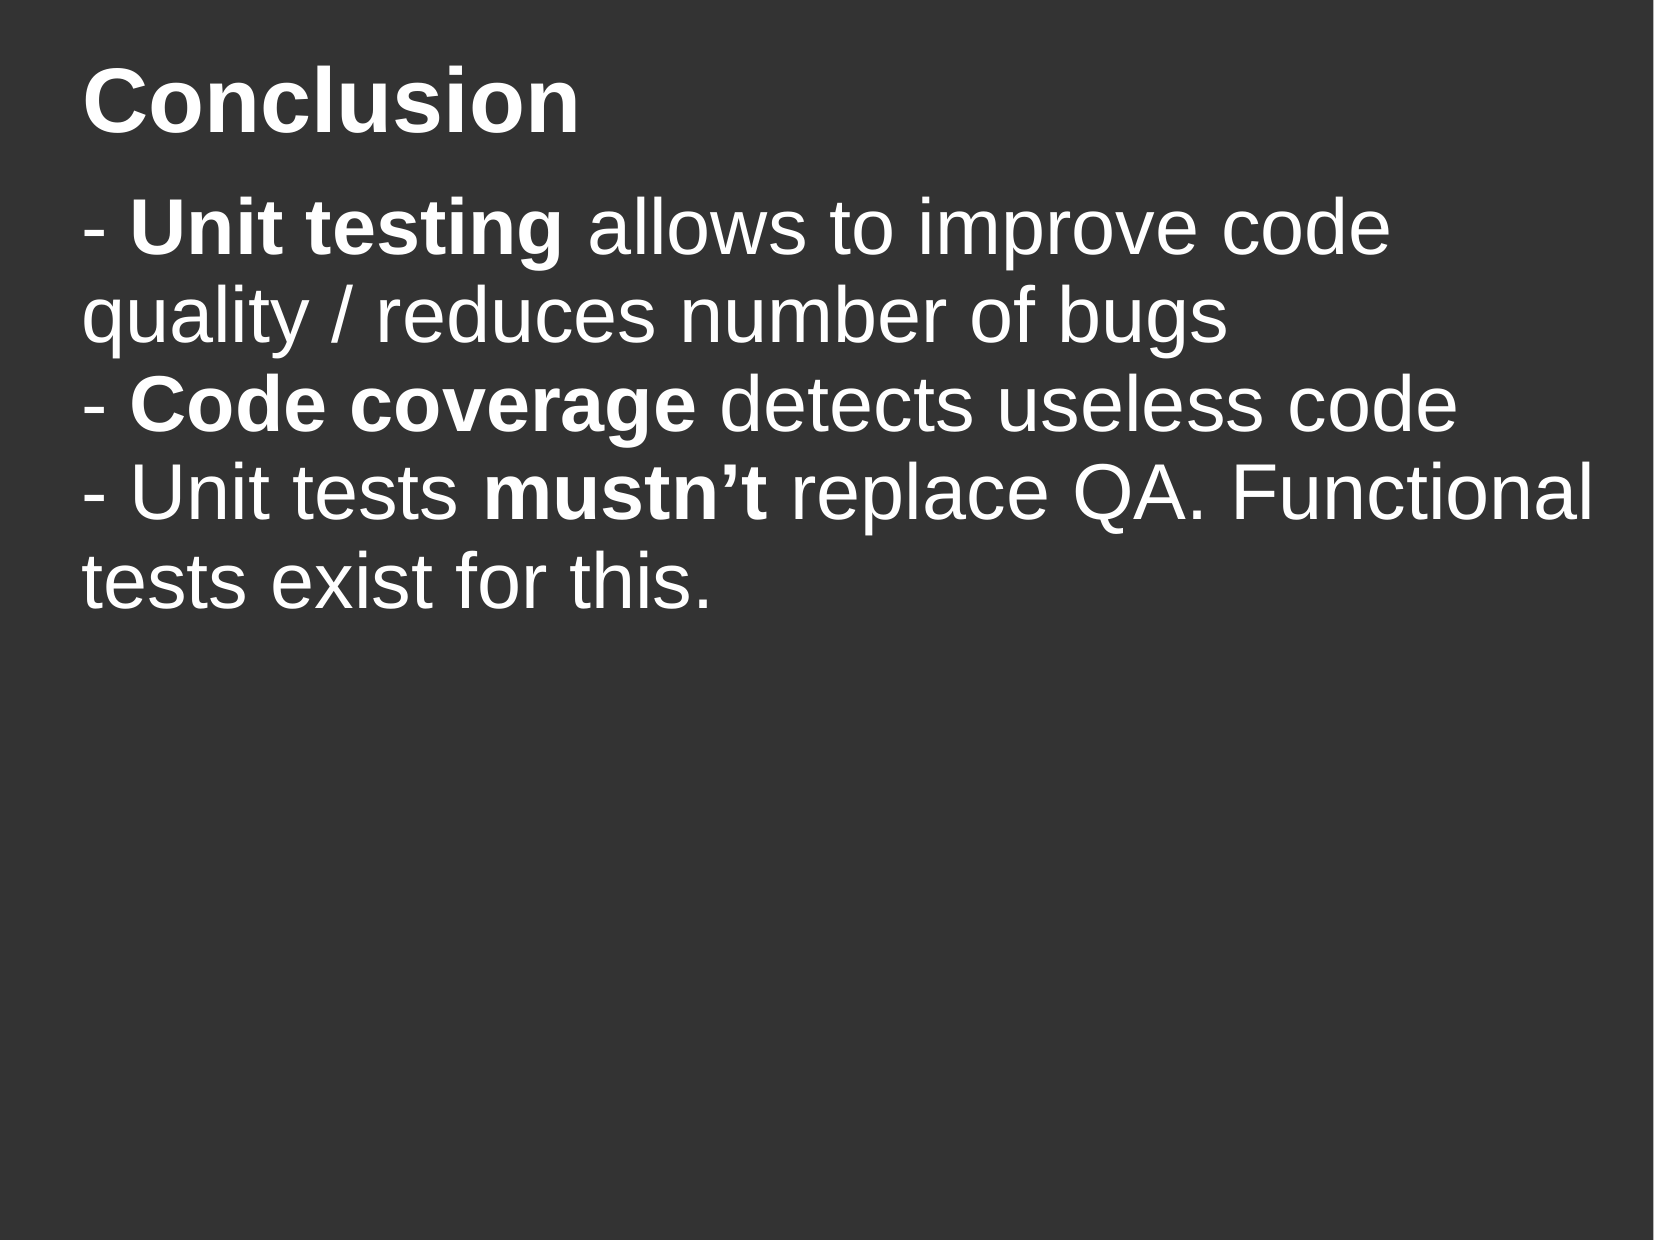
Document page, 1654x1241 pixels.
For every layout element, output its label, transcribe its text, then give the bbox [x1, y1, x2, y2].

title Conclusion [82, 49, 1571, 182]
title - Unit testing allows to improve code quality / reduces number of bugs - Code coverage detects useless code - Unit tests mustn’t replace QA. Functional tests exist for this. [81, 182, 1606, 714]
